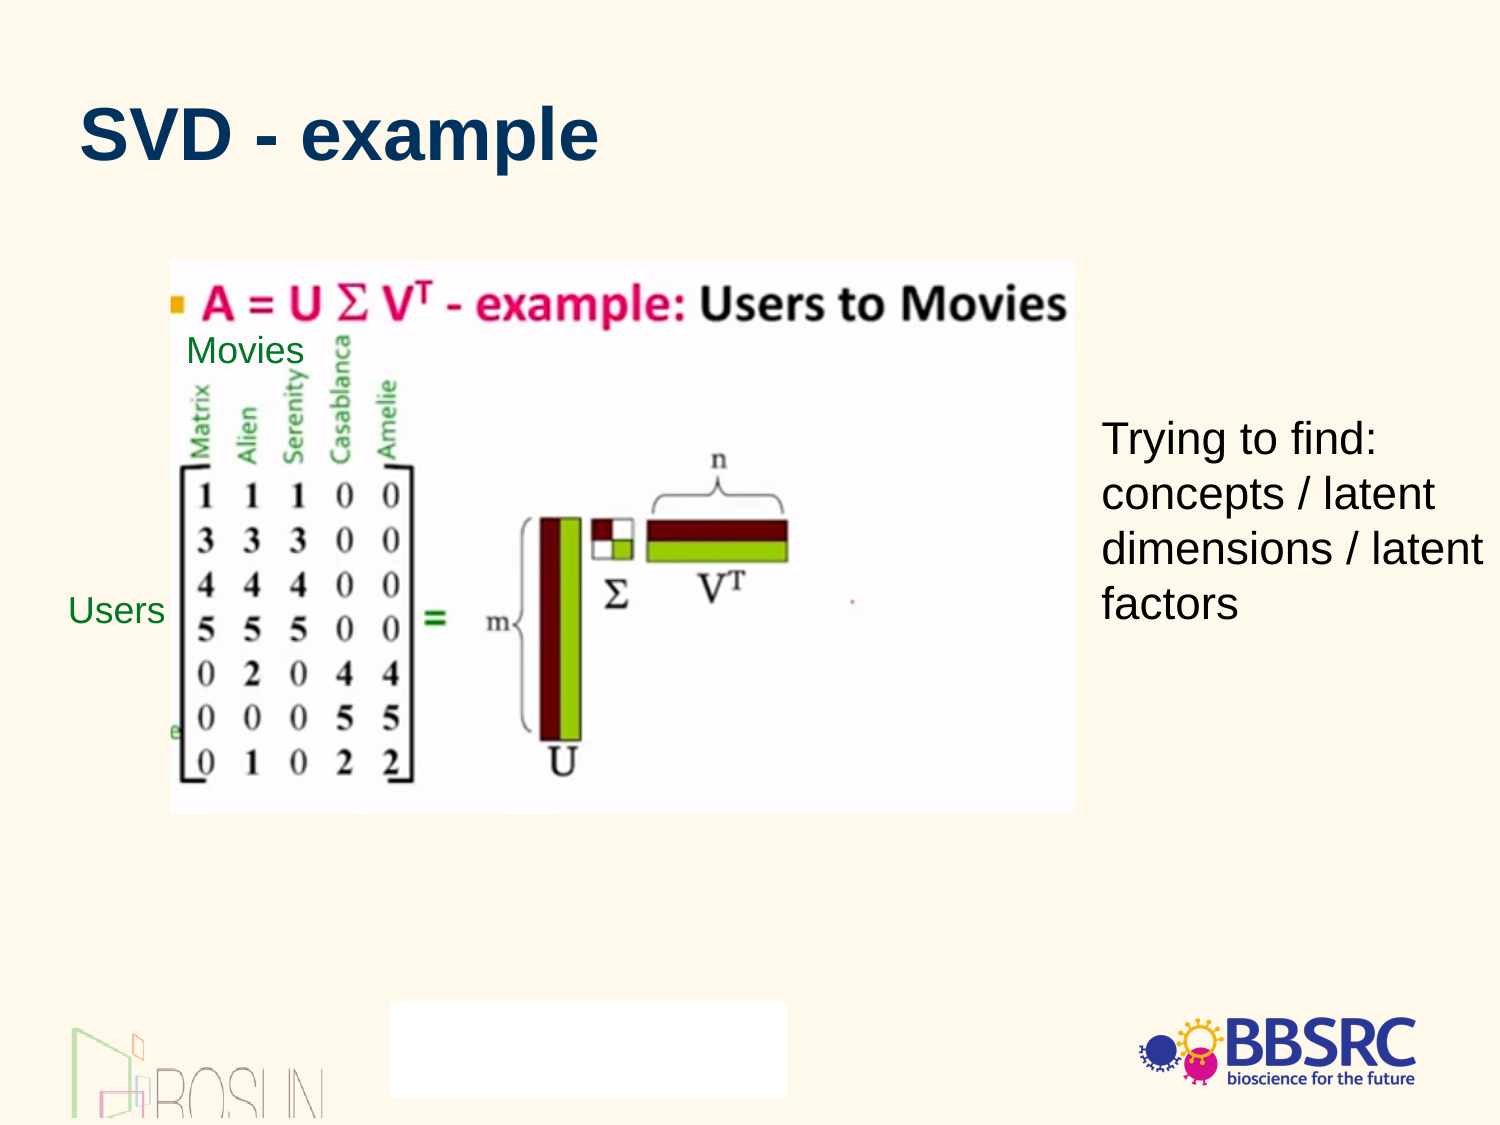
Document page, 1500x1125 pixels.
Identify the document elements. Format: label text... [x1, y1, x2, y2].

picture [1137, 1014, 1416, 1092]
picture [170, 259, 1075, 814]
picture [64, 969, 336, 1118]
text_box Movies [171, 318, 396, 423]
text_box Users [53, 578, 278, 683]
text_box Trying to find: concepts / latent dimensions / latent factors [1086, 401, 1500, 543]
text_box SVD - example [64, 78, 1425, 185]
